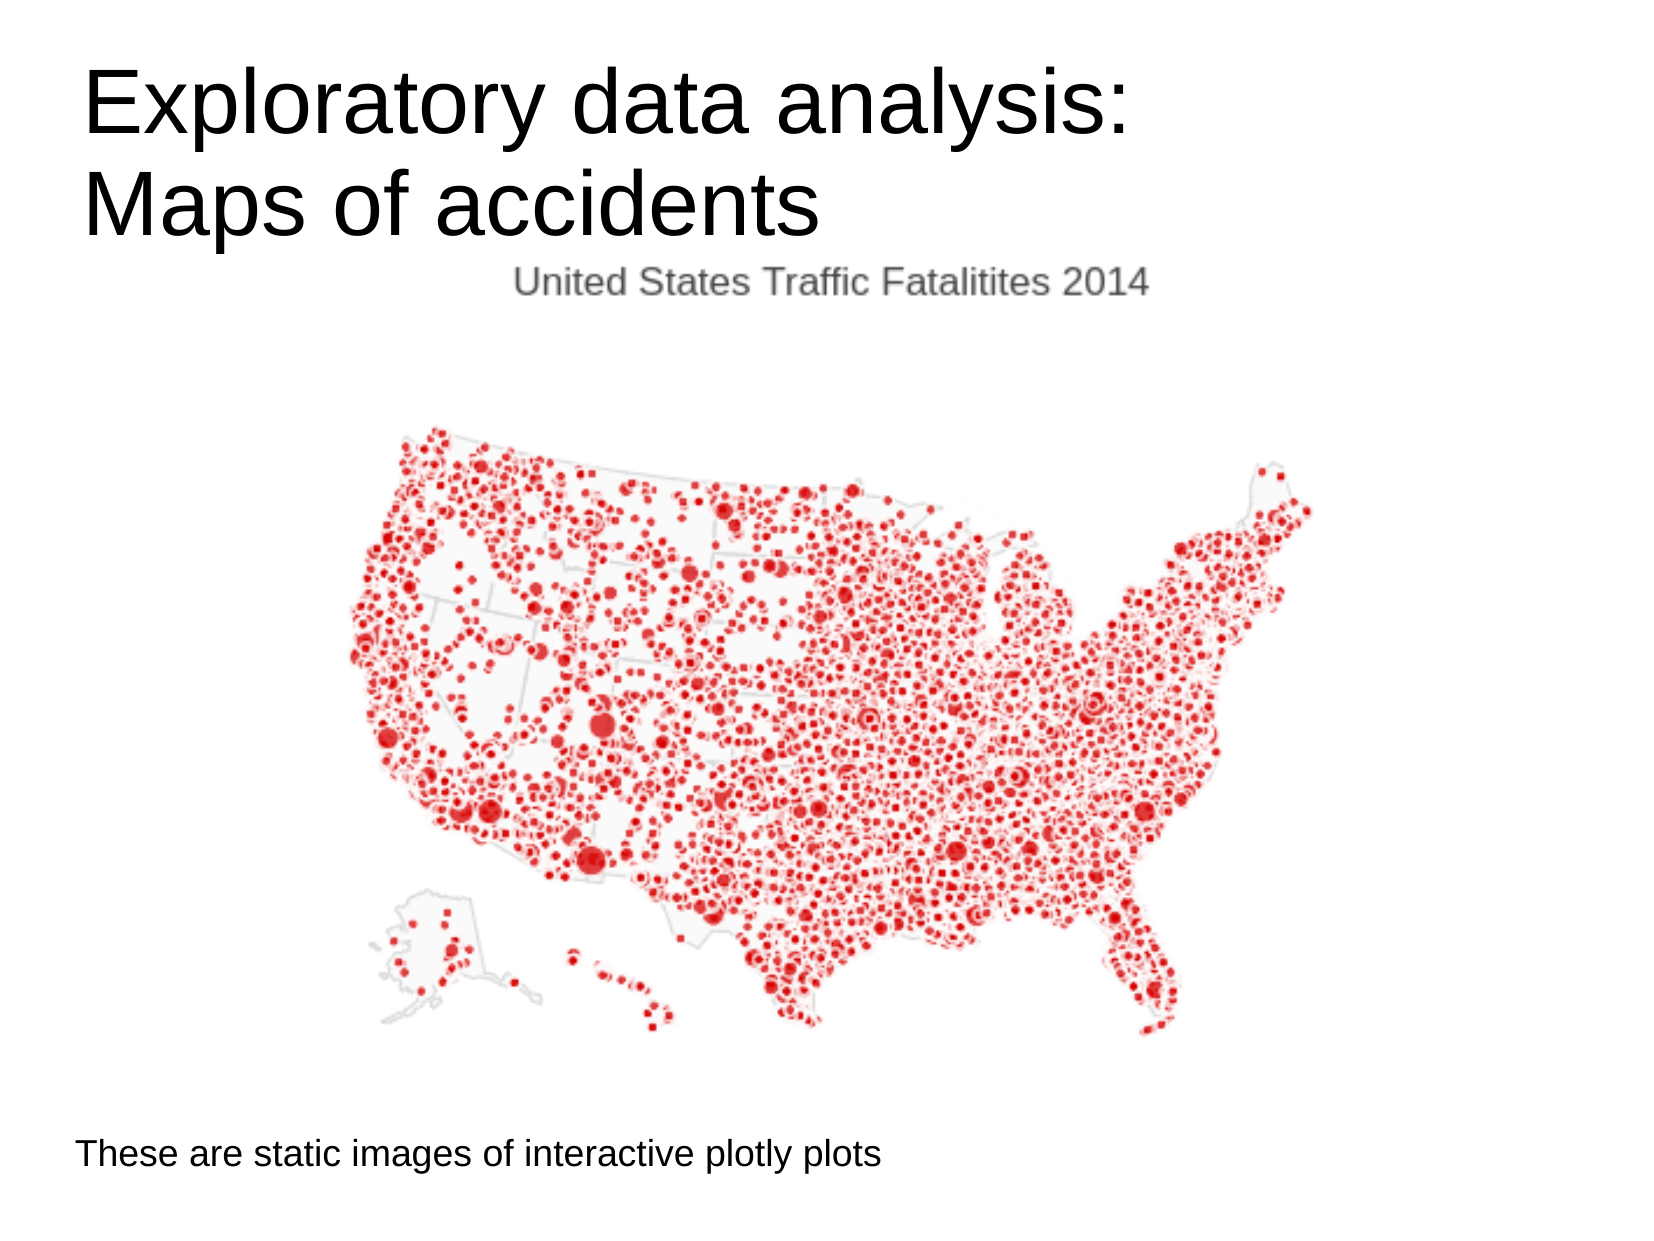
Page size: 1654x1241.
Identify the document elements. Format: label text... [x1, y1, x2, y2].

picture [15, 179, 1649, 1231]
title Exploratory data analysis: Maps of accidents [82, 49, 1571, 257]
text_box These are static images of interactive plotly plots [60, 1125, 946, 1182]
